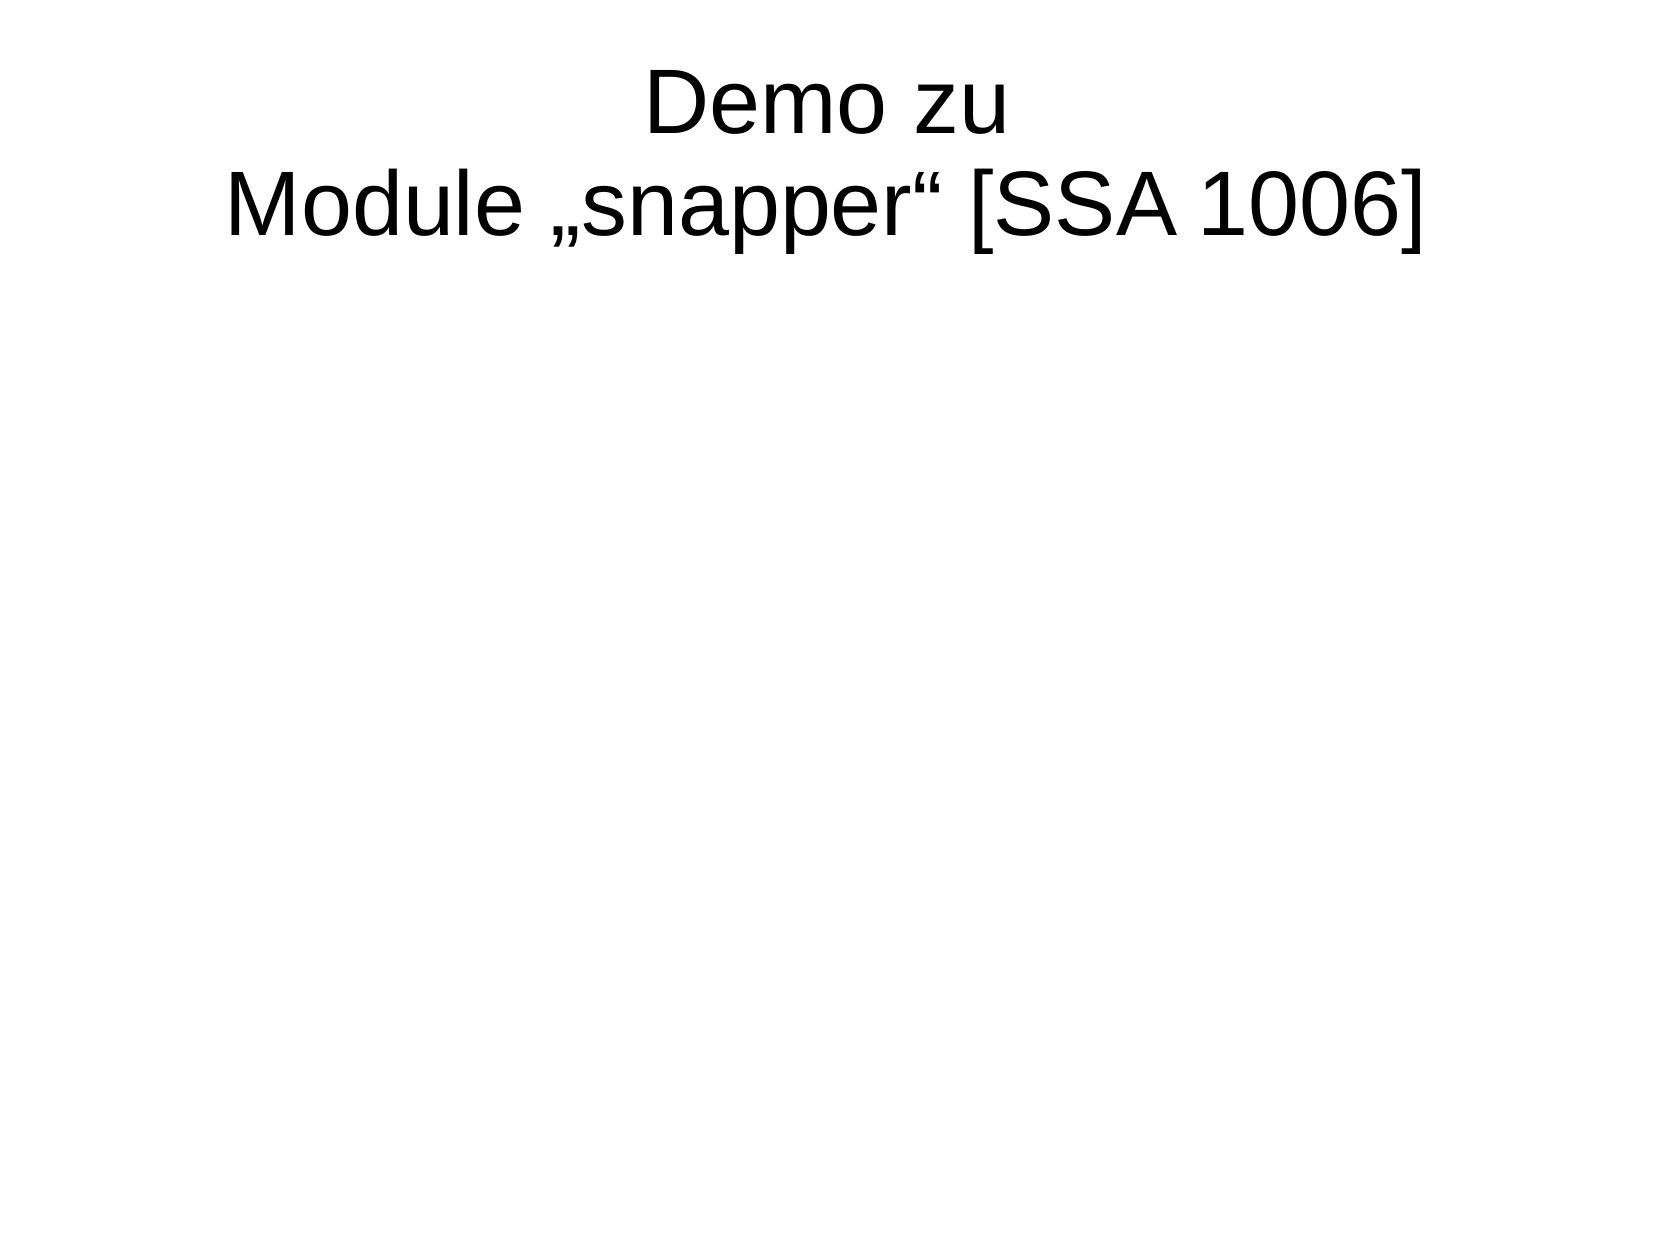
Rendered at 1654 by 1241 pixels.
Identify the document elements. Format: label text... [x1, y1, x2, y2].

title Demo zu Module „snapper“ [SSA 1006] [82, 49, 1571, 257]
